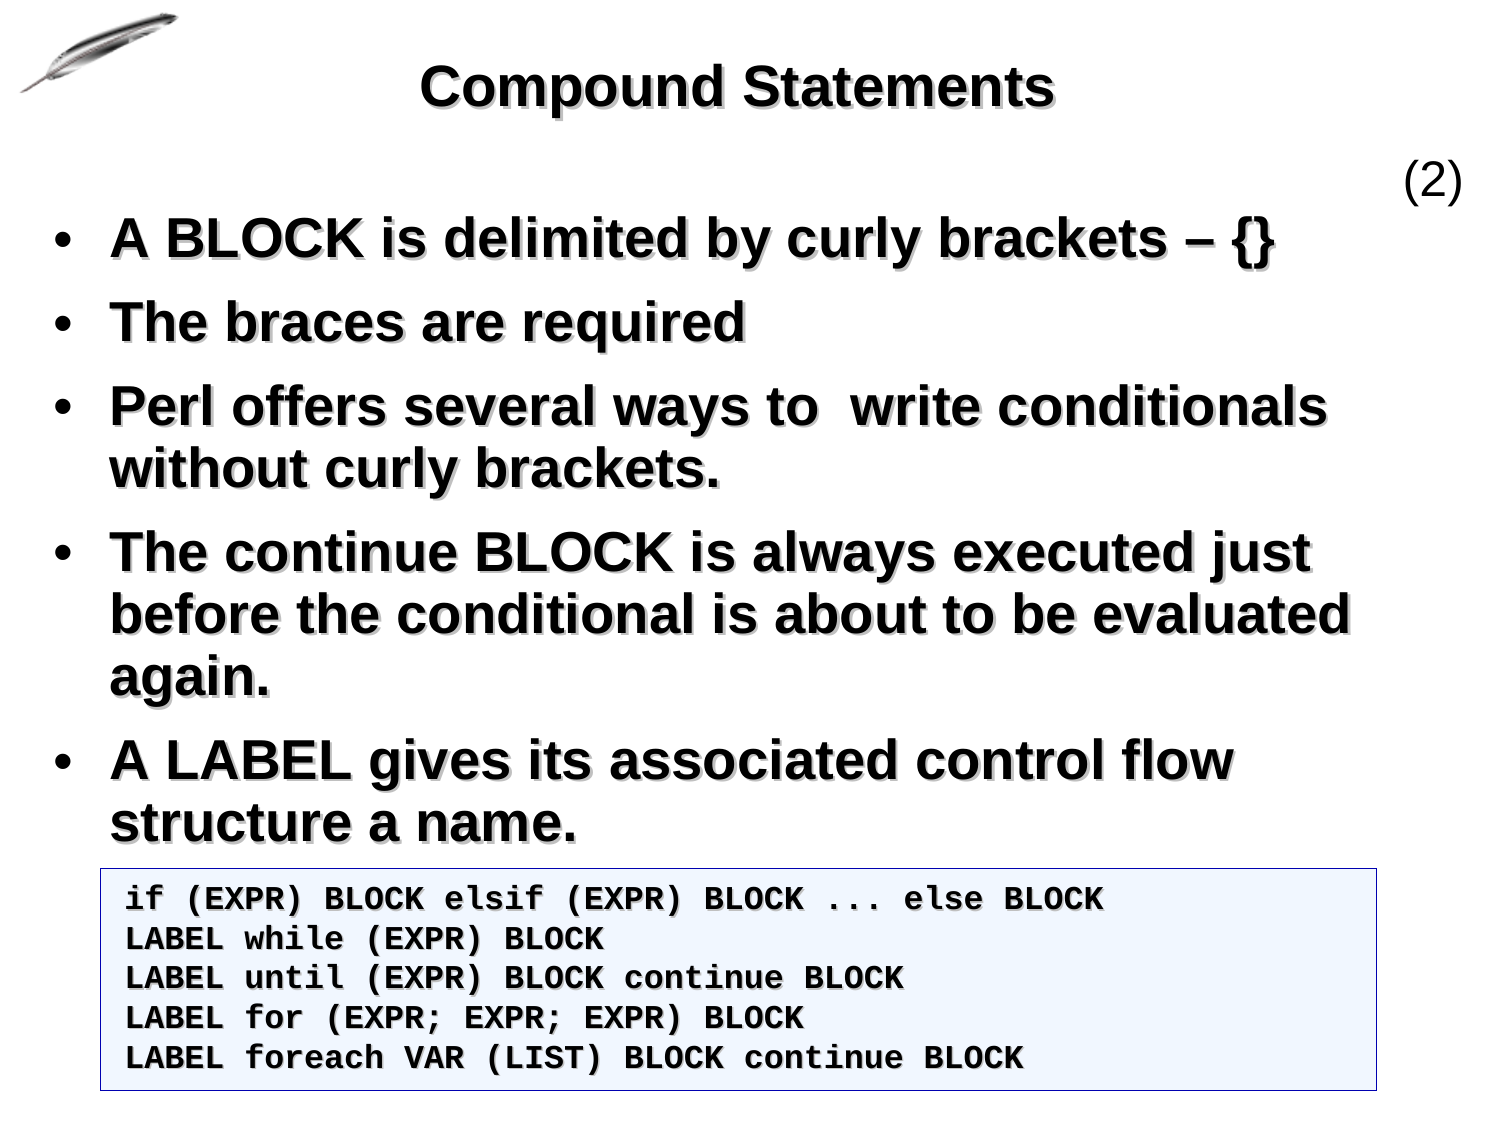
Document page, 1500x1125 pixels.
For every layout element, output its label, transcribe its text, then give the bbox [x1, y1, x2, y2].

text_box (2) [1387, 141, 1479, 213]
picture [16, 11, 184, 95]
text_box if (EXPR) BLOCK elsif (EXPR) BLOCK ... else BLOCK LABEL while (EXPR) BLOCK LABEL until (EXPR) BLOCK continue BLOCK LABEL for (EXPR; EXPR; EXPR) BLOCK LABEL foreach VAR (LIST) BLOCK continue BLOCK [100, 868, 1377, 1090]
list A BLOCK is delimited by curly brackets – {} The braces are required Perl offers several ways to write conditionals without curly brackets. The continue BLOCK is always executed just before the conditional is about to be evaluated again. A LABEL gives its associated control flow structure a name. [53, 207, 1447, 1084]
title Compound Statements [419, 0, 1459, 179]
